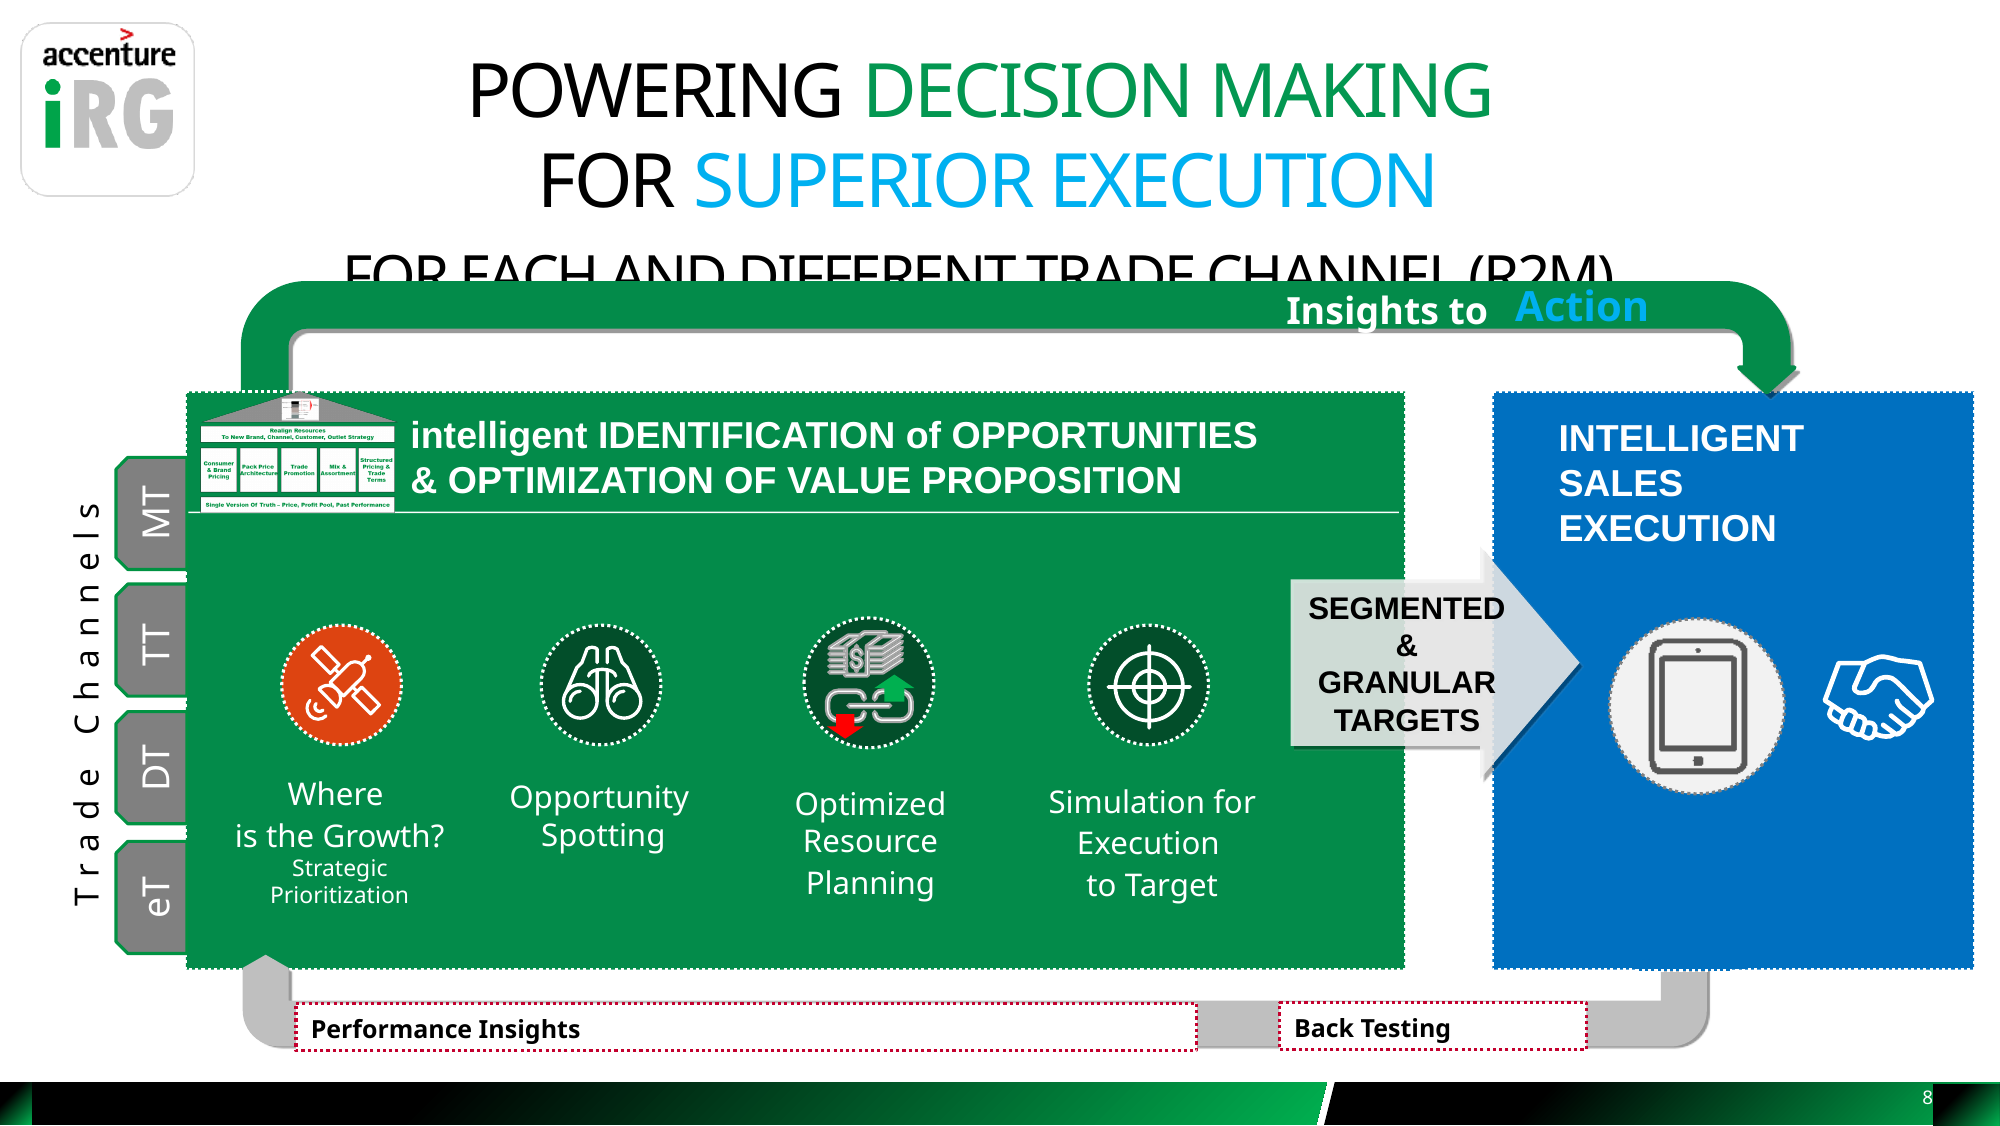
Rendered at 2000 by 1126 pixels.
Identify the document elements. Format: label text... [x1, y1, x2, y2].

picture [200, 391, 398, 513]
text_box Where is the Growth? Strategic Prioritization [206, 770, 473, 909]
picture [559, 640, 644, 725]
text_box Opportunity Spotting [494, 770, 713, 860]
text_box eT [116, 841, 187, 954]
text_box [185, 391, 200, 511]
text_box SEGMENTED & GRANULAR TARGETS [1290, 546, 1580, 779]
text_box Action [1500, 272, 1665, 338]
text_box DT [116, 711, 187, 824]
text_box Trade Channels [65, 456, 108, 954]
text_box Optimized Resource Planning [779, 772, 962, 908]
text_box Insights to [1256, 287, 1500, 333]
text_box intelligent IDENTIFICATION of OPPORTUNITIES & OPTIMIZATION OF VALUE PROPOSITION [398, 403, 1399, 509]
text_box INTELLIGENT SALES EXECUTION [1543, 406, 1889, 557]
text_box Back Testing [1279, 1002, 1587, 1050]
text_box Performance Insights [296, 1003, 1197, 1051]
text_box [242, 283, 1500, 391]
picture [6, 15, 210, 219]
title POWERING DECISION MAKING FOR SUPERIOR EXECUTION for each and different Trade ChannEl (R2M) [216, 42, 1783, 222]
text_box MT [116, 457, 187, 570]
picture [1102, 640, 1197, 734]
picture [1629, 635, 1766, 778]
text_box [185, 283, 1975, 1047]
text_box Simulation for Execution to Target [1033, 770, 1272, 911]
picture [303, 642, 384, 723]
text_box TT [116, 583, 187, 697]
